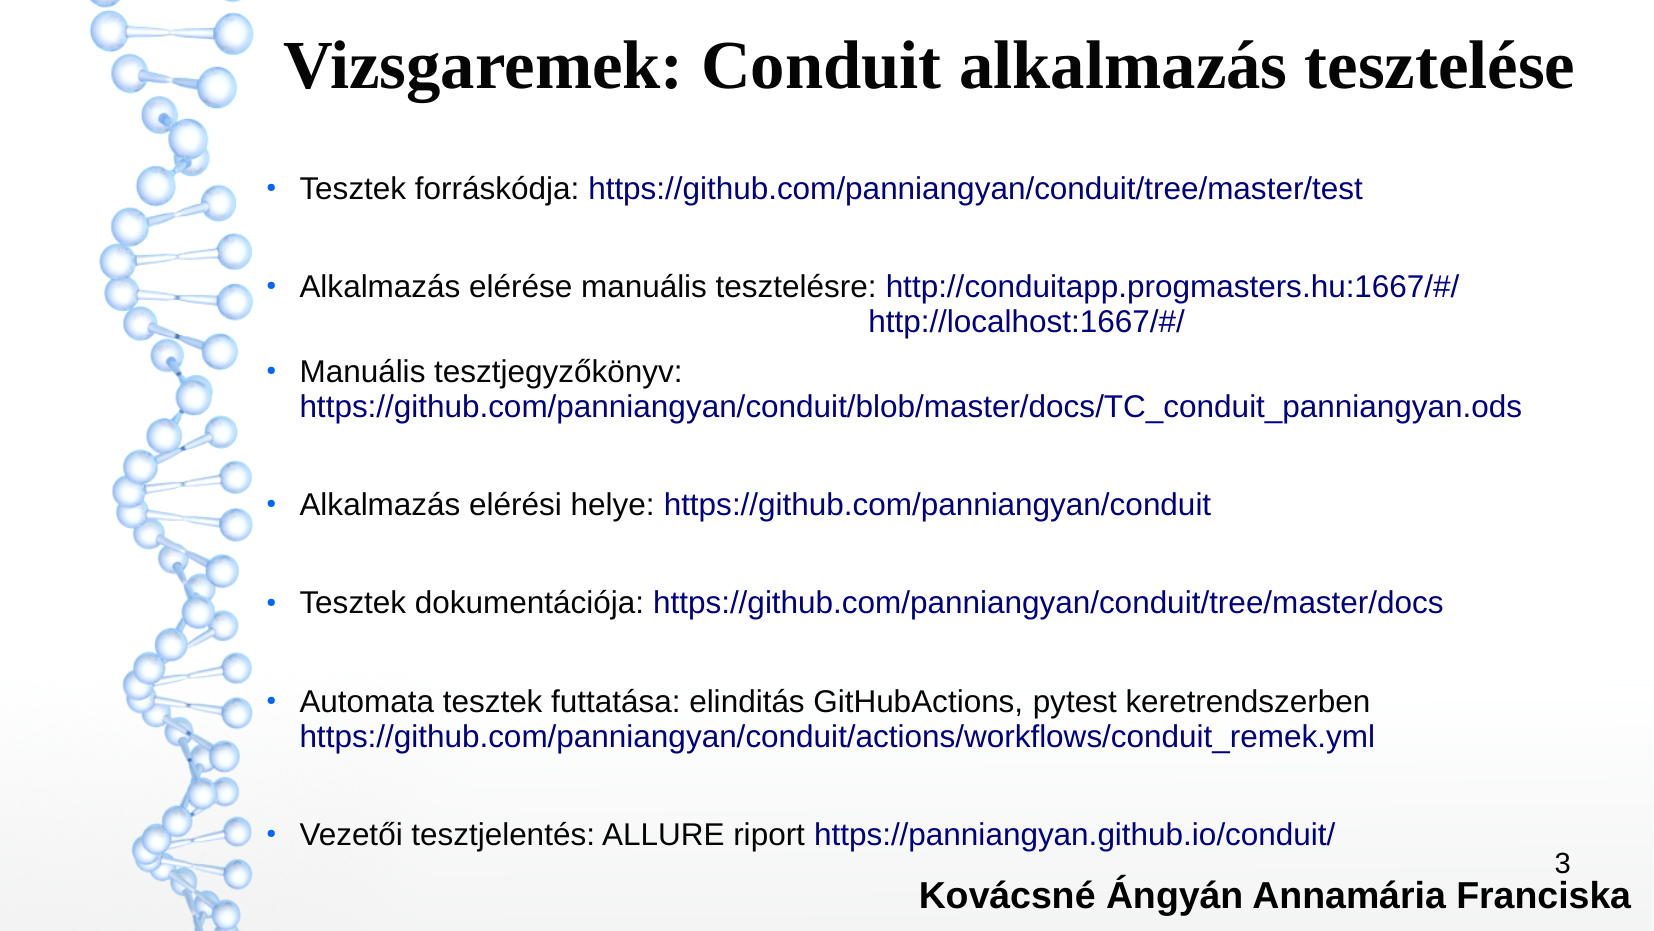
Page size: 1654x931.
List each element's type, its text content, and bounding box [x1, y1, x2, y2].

text_box Kovácsné Ángyán Annamária Franciska [900, 867, 1651, 931]
list Tesztek forráskódja: https://github.com/panniangyan/conduit/tree/master/test Alkalmazás elérése manuális tesztelésre: http://conduitapp.progmasters.hu:1667/#/ http://localhost:1667/#/ Manuális tesztjegyzőkönyv: https://github.com/panniangyan/conduit/blob/master/docs/TC_conduit_panniangyan.ods Alkalmazás elérési helye: https://github.com/panniangyan/conduit Tesztek dokumentációja: https://github.com/panniangyan/conduit/tree/master/docs Automata tesztek futtatása: elinditás GitHubActions, pytest keretrendszerben https://github.com/panniangyan/conduit/actions/workflows/conduit_remek.yml Vezetői tesztjelentés: ALLURE riport https://panniangyan.github.io/conduit/ [255, 170, 1606, 861]
title Vizsgaremek: Conduit alkalmazás tesztelése [265, 0, 1595, 142]
picture [0, 0, 1654, 931]
